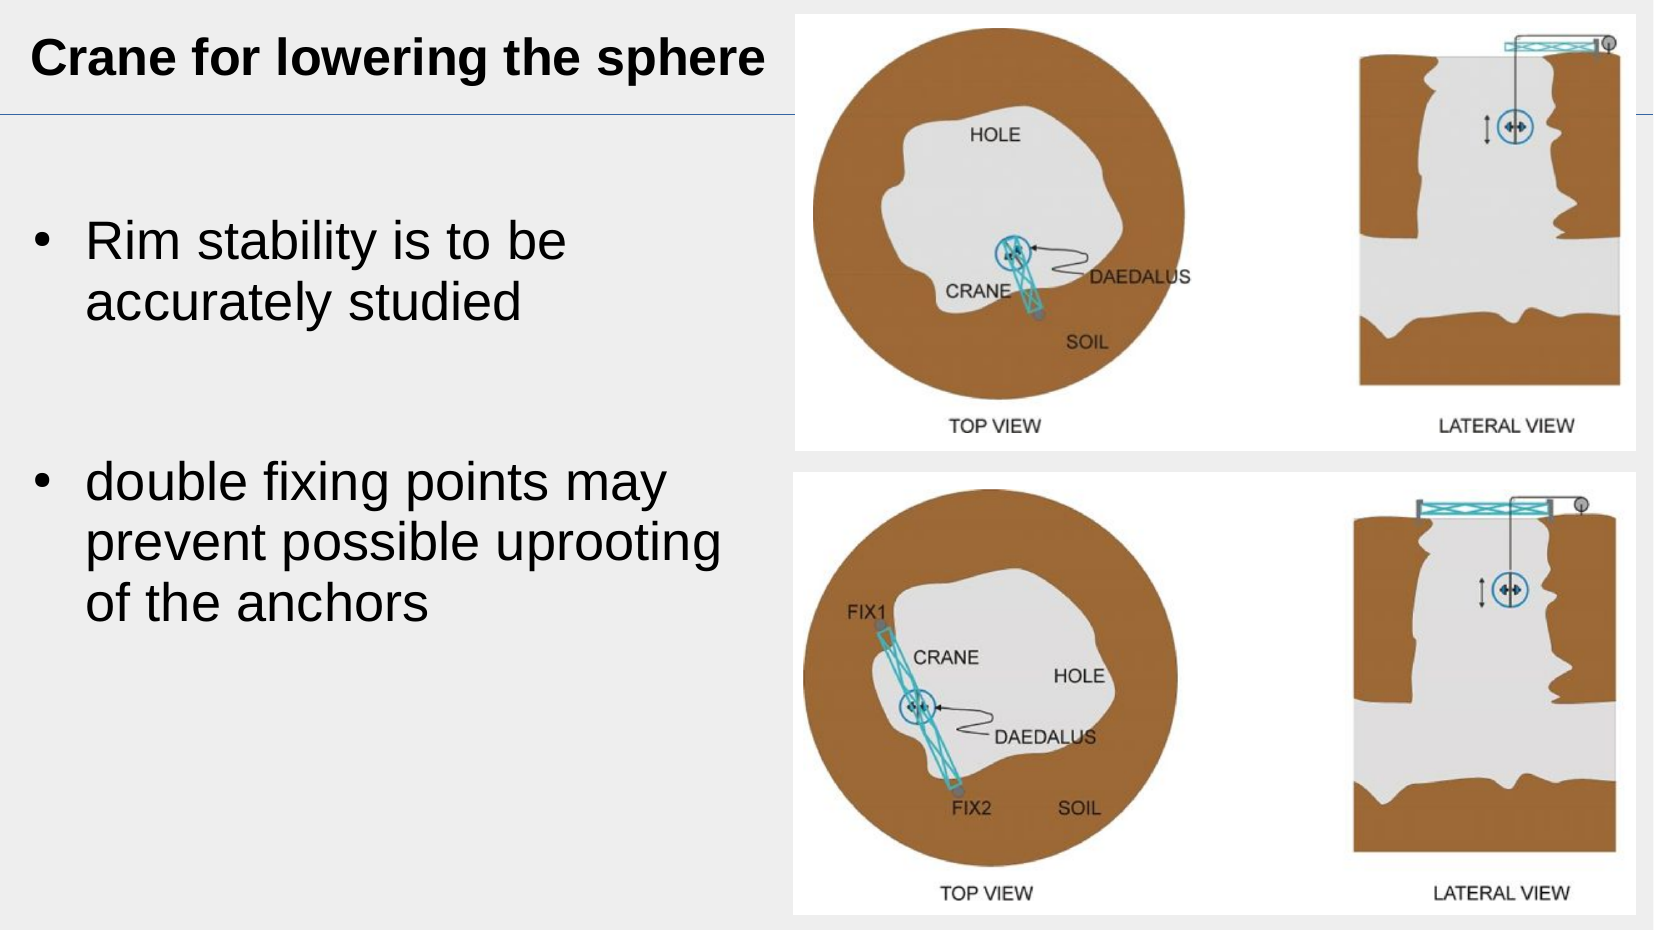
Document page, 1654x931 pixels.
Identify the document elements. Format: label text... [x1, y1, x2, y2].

picture [793, 472, 1636, 916]
picture [795, 14, 1636, 451]
list Rim stability is to be accurately studied double fixing points may prevent possible uprooting of the anchors [15, 120, 766, 796]
title Crane for lowering the sphere [30, 0, 1636, 115]
